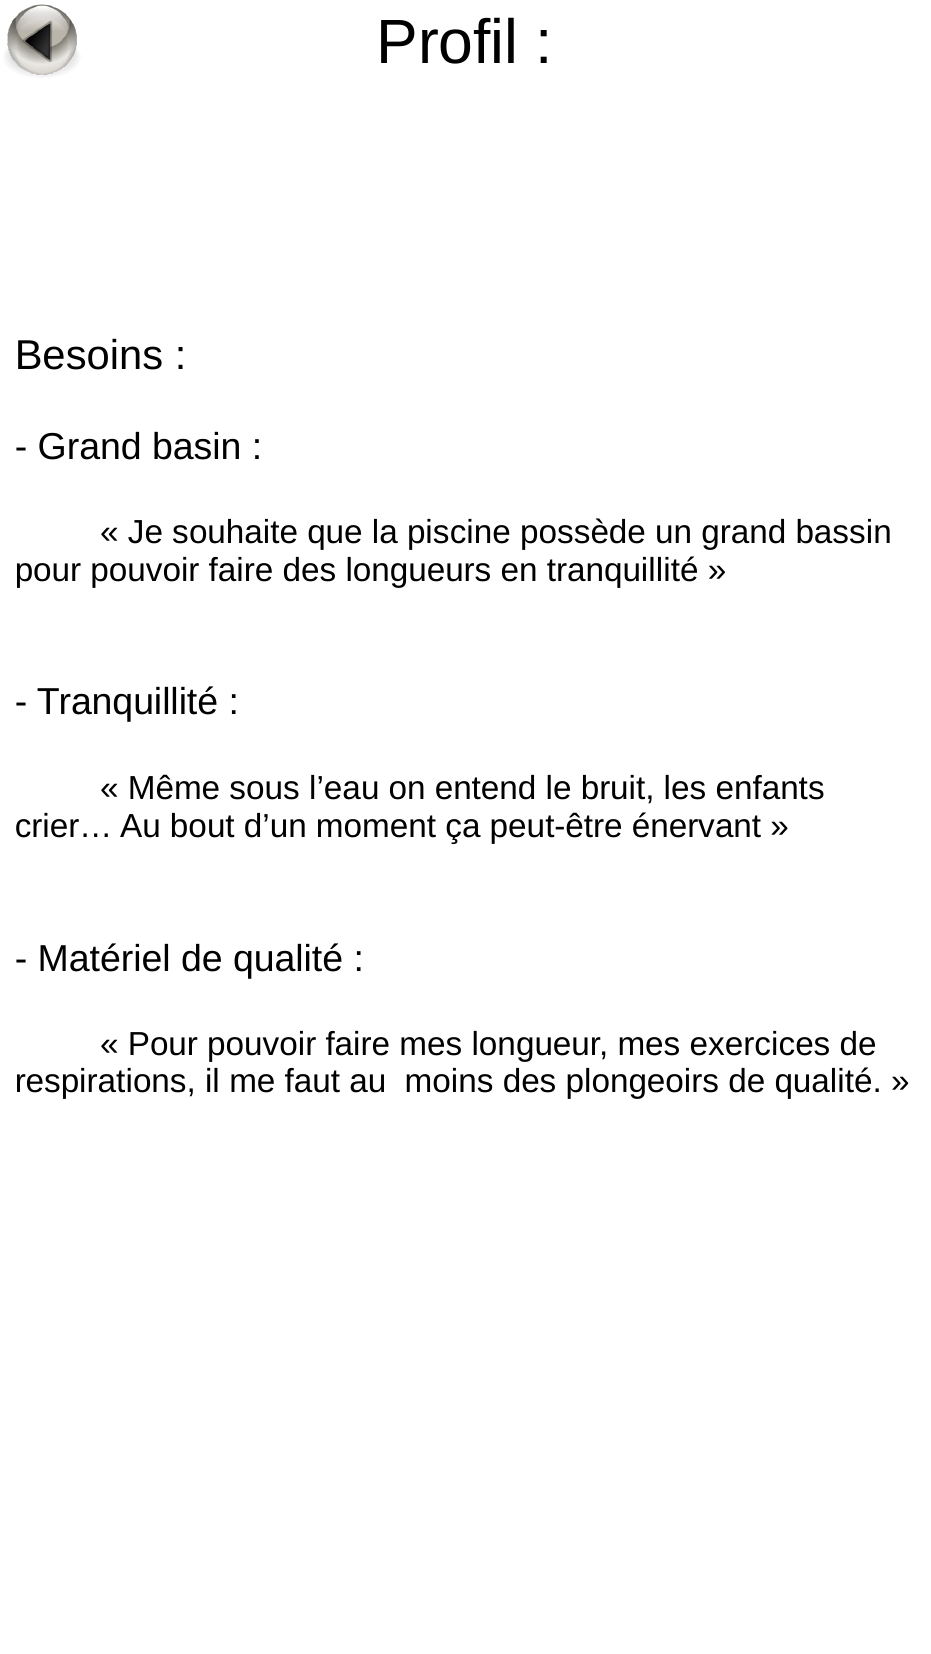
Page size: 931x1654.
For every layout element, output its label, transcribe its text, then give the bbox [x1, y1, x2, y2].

picture [0, 0, 89, 89]
text_box Profil : [89, 0, 931, 85]
text_box Besoins : - Grand basin : « Je souhaite que la piscine possède un grand bassin pour pouvoir faire des longueurs en tranquillité » - Tranquillité : « Même sous l’eau on entend le bruit, les enfants crier… Au bout d’un moment ça peut-être énervant » - Matériel de qualité : « Pour pouvoir faire mes longueur, mes exercices de respirations, il me faut au moins des plongeoirs de qualité. » [0, 324, 931, 1108]
